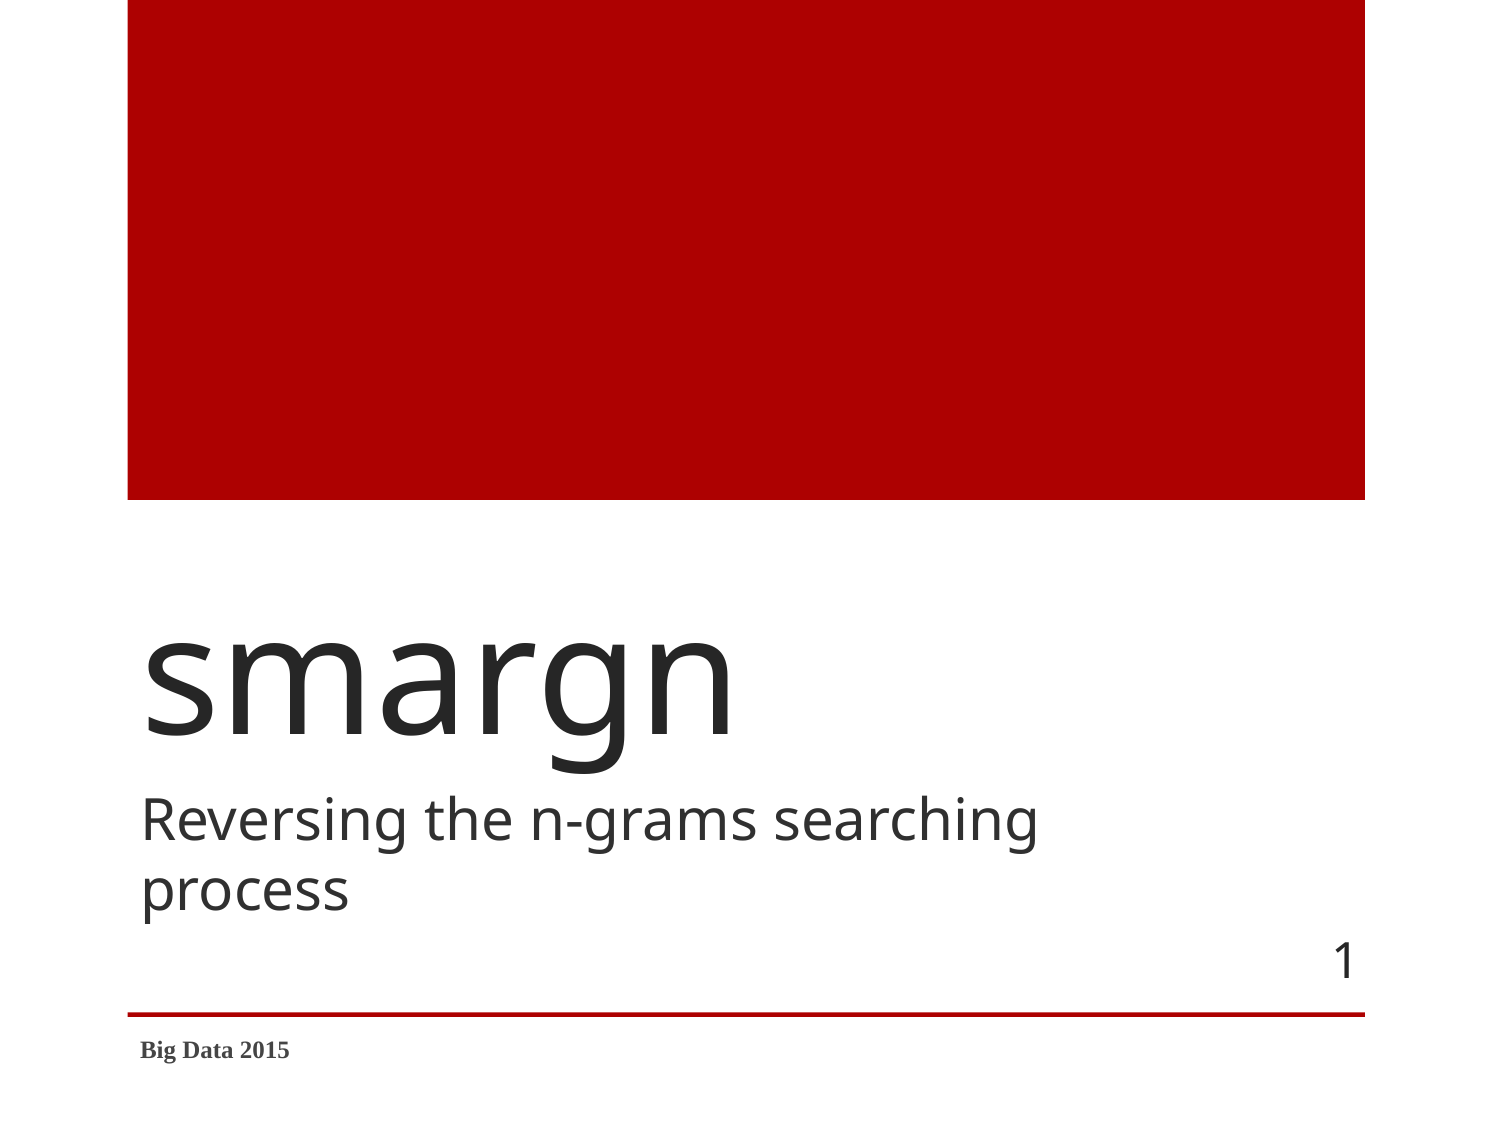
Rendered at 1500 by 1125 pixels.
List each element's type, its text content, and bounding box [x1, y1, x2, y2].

footer Big Data 2015 [125, 1018, 925, 1079]
slide_number <numéro> [1250, 933, 1375, 993]
title smargn [125, 525, 1363, 775]
subtitle Reversing the n-grams searching process [125, 774, 1250, 938]
picture [0, 0, 1500, 1125]
